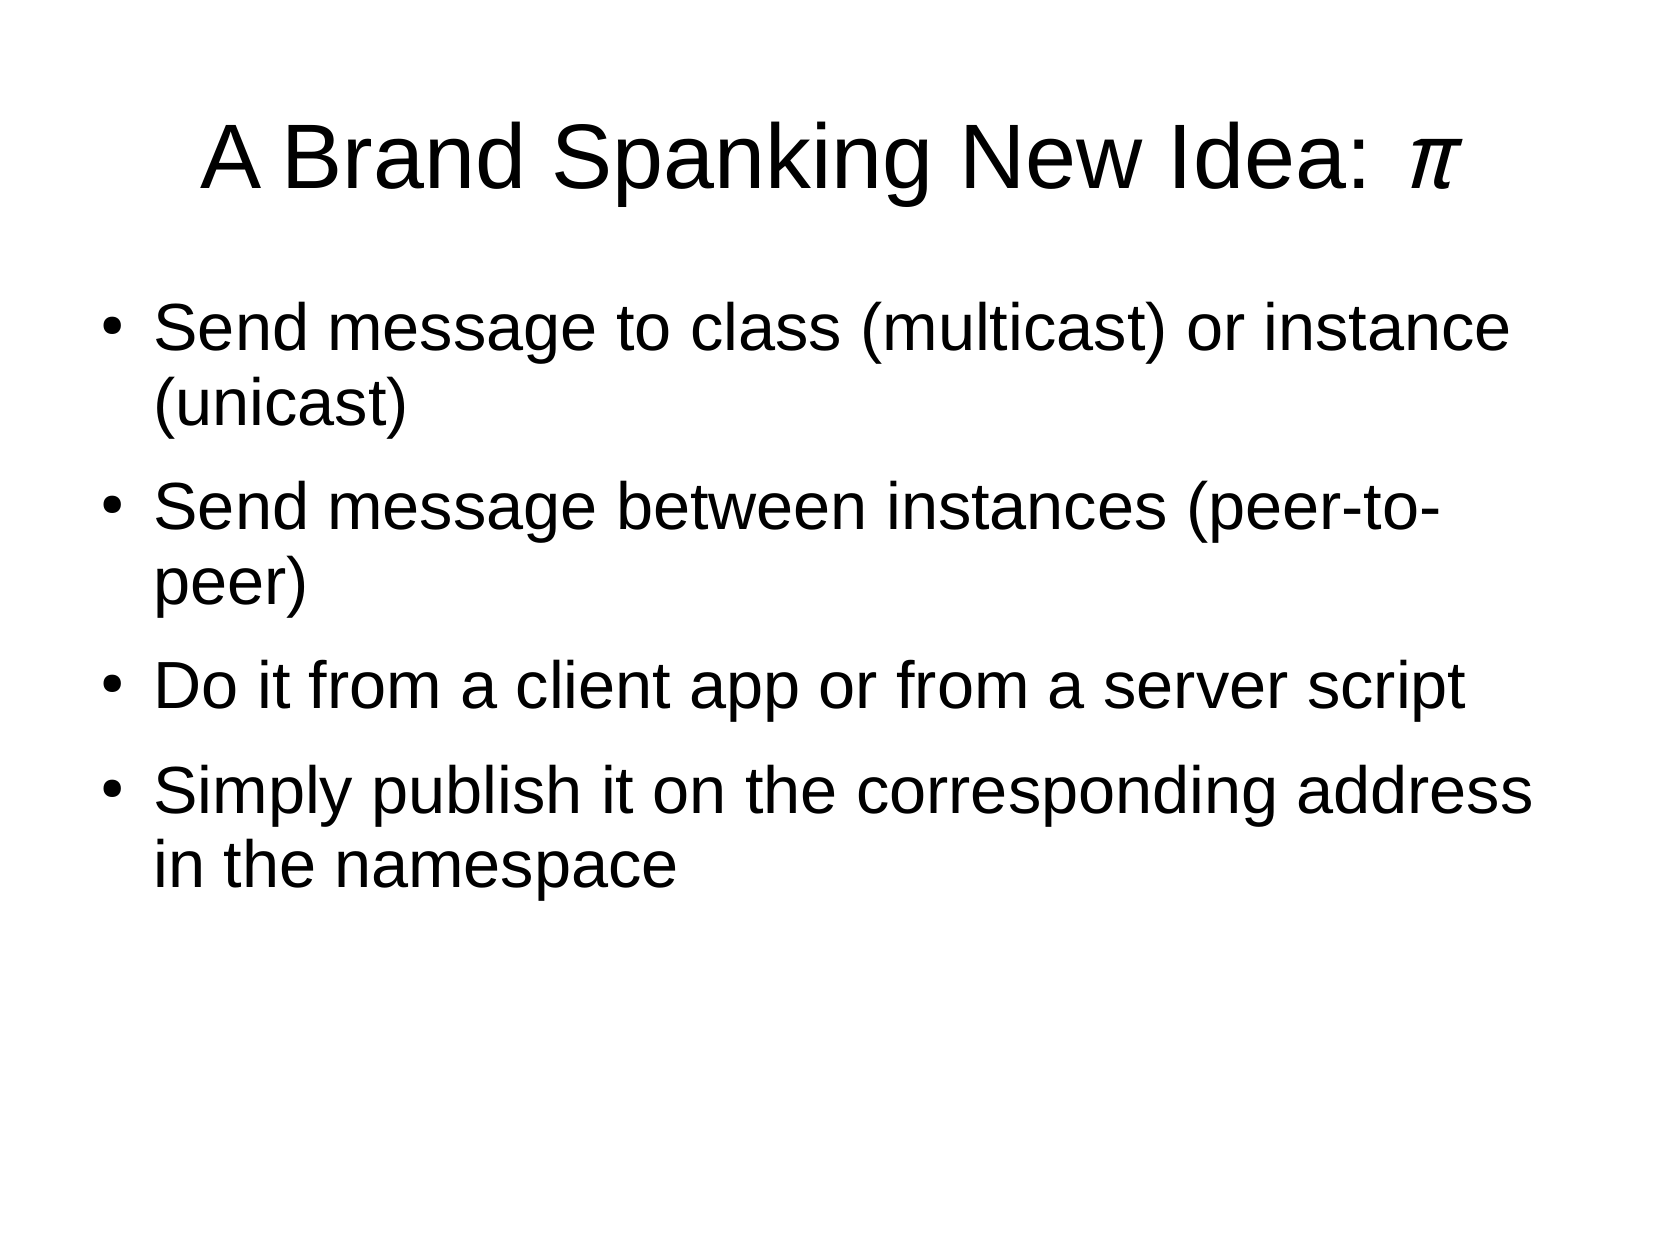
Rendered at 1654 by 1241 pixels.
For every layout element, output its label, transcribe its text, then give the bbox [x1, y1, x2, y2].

title A Brand Spanking New Idea: π [82, 49, 1571, 257]
list Send message to class (multicast) or instance (unicast) Send message between instances (peer-to-peer) Do it from a client app or from a server script Simply publish it on the corresponding address in the namespace [82, 290, 1571, 1010]
